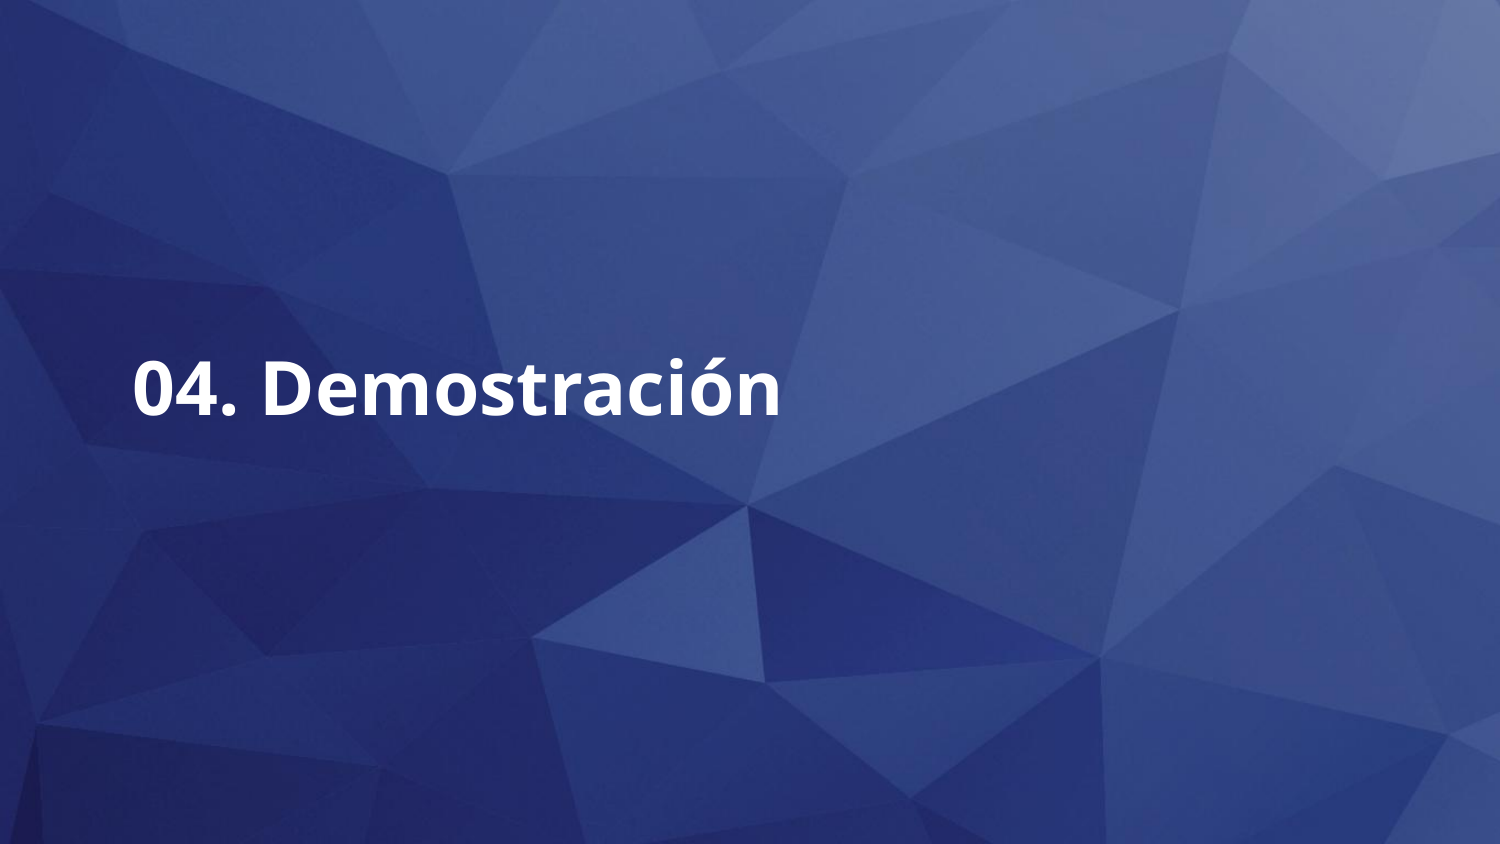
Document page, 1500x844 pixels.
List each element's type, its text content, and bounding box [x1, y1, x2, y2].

text_box 04. Demostración [117, 320, 996, 446]
picture [0, 0, 1500, 844]
